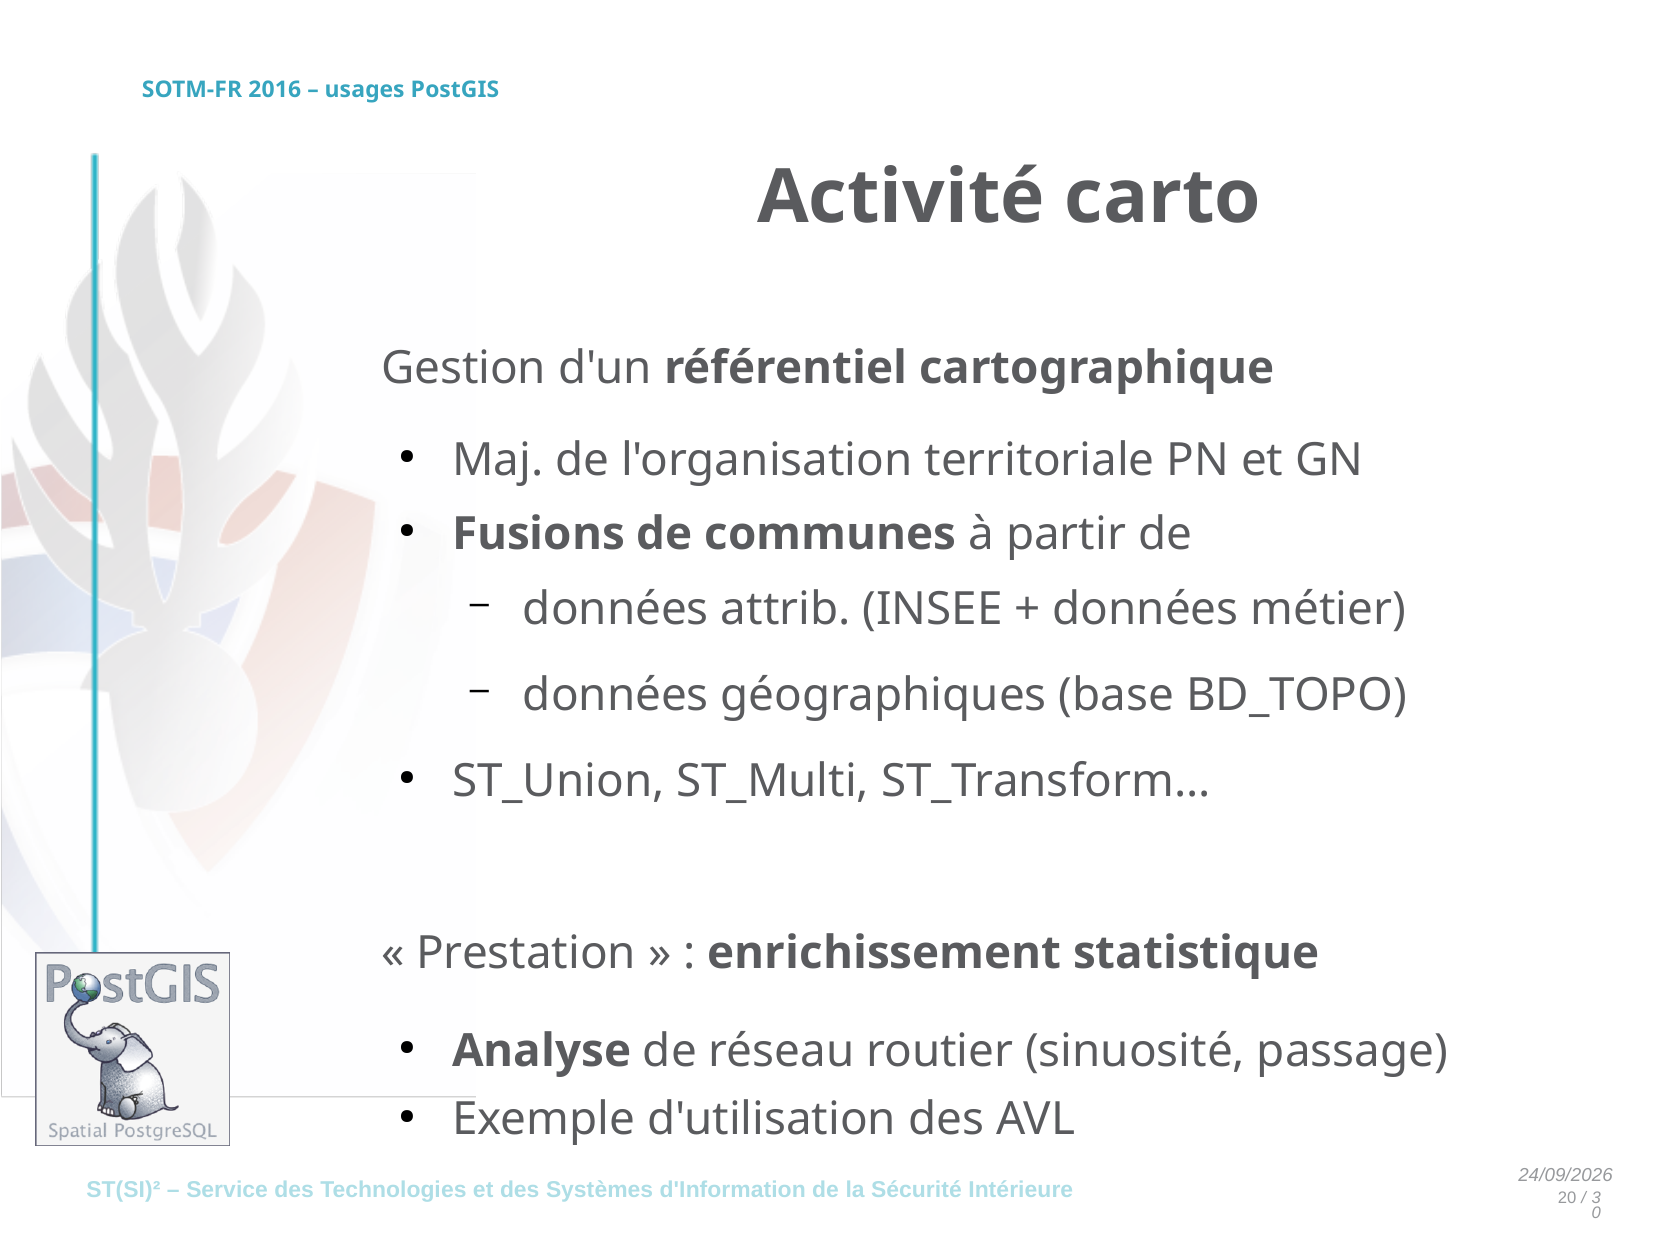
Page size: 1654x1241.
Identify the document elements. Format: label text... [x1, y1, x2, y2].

list Activité carto Gestion d'un référentiel cartographique Maj. de l'organisation territoriale PN et GN Fusions de communes à partir de données attrib. (INSEE + données métier) données géographiques (base BD_TOPO) ST_Union, ST_Multi, ST_Transform... « Prestation » : enrichissement statistique Analyse de réseau routier (sinuosité, passage) Exemple d'utilisation des AVL [381, 141, 1619, 1134]
picture [0, 86, 476, 1176]
title SOTM-FR 2016 – usages PostGIS [141, 70, 1571, 107]
